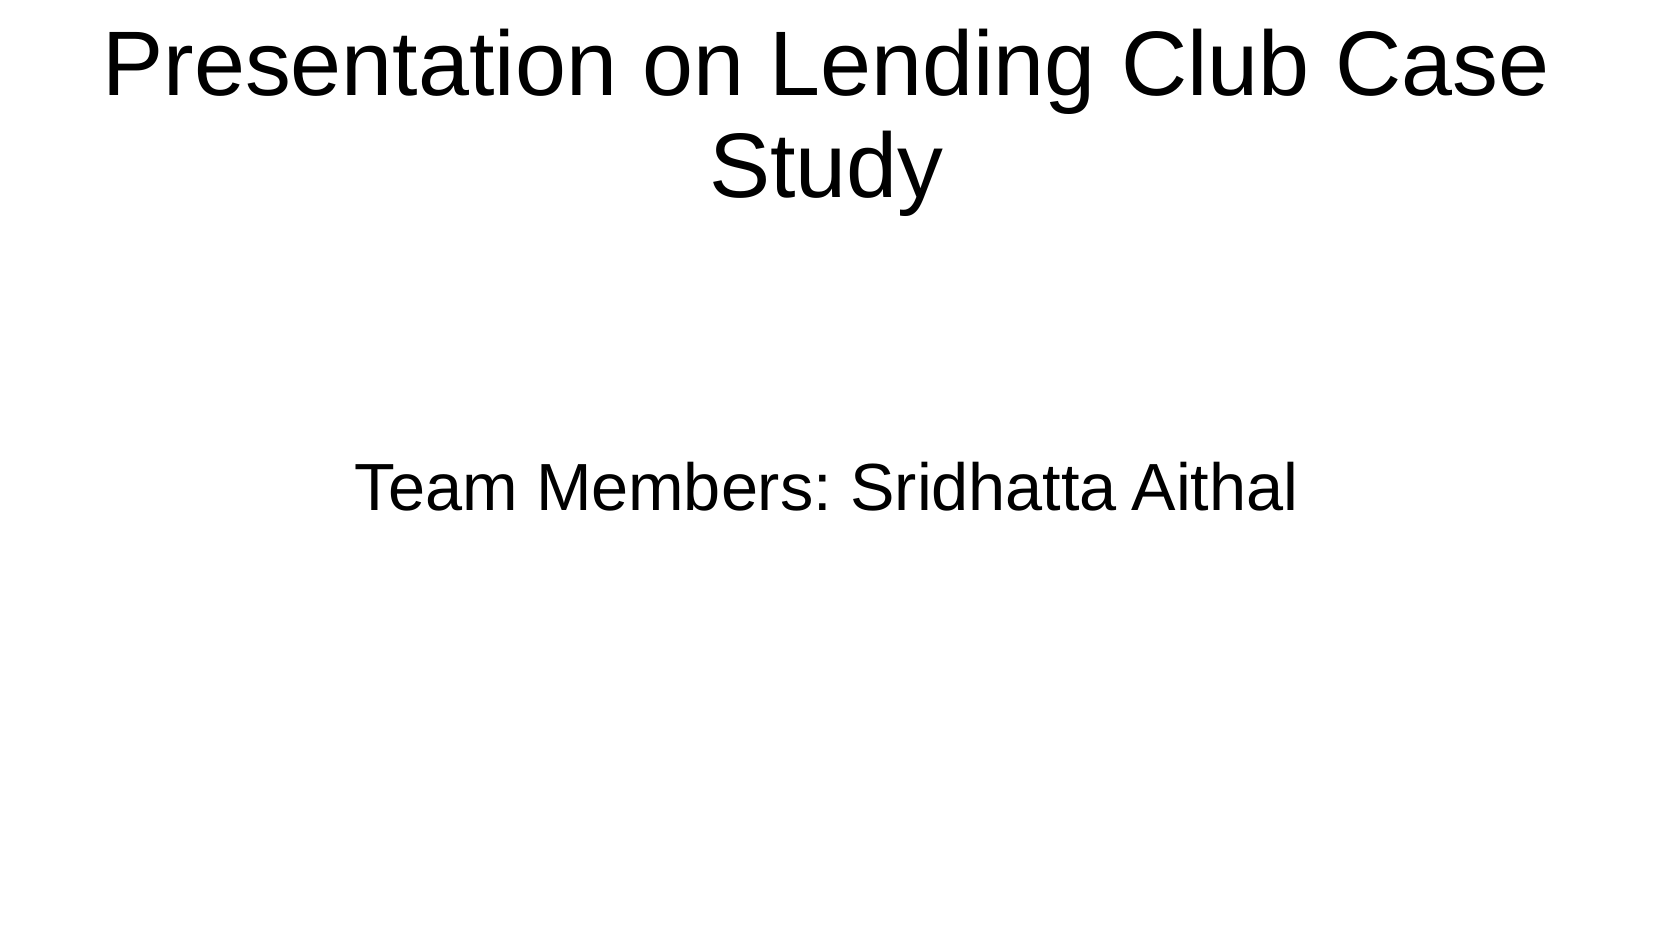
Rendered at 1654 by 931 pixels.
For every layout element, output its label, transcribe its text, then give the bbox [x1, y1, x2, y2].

title Presentation on Lending Club Case Study [82, 12, 1571, 217]
subtitle Team Members: Sridhatta Aithal [82, 217, 1571, 758]
